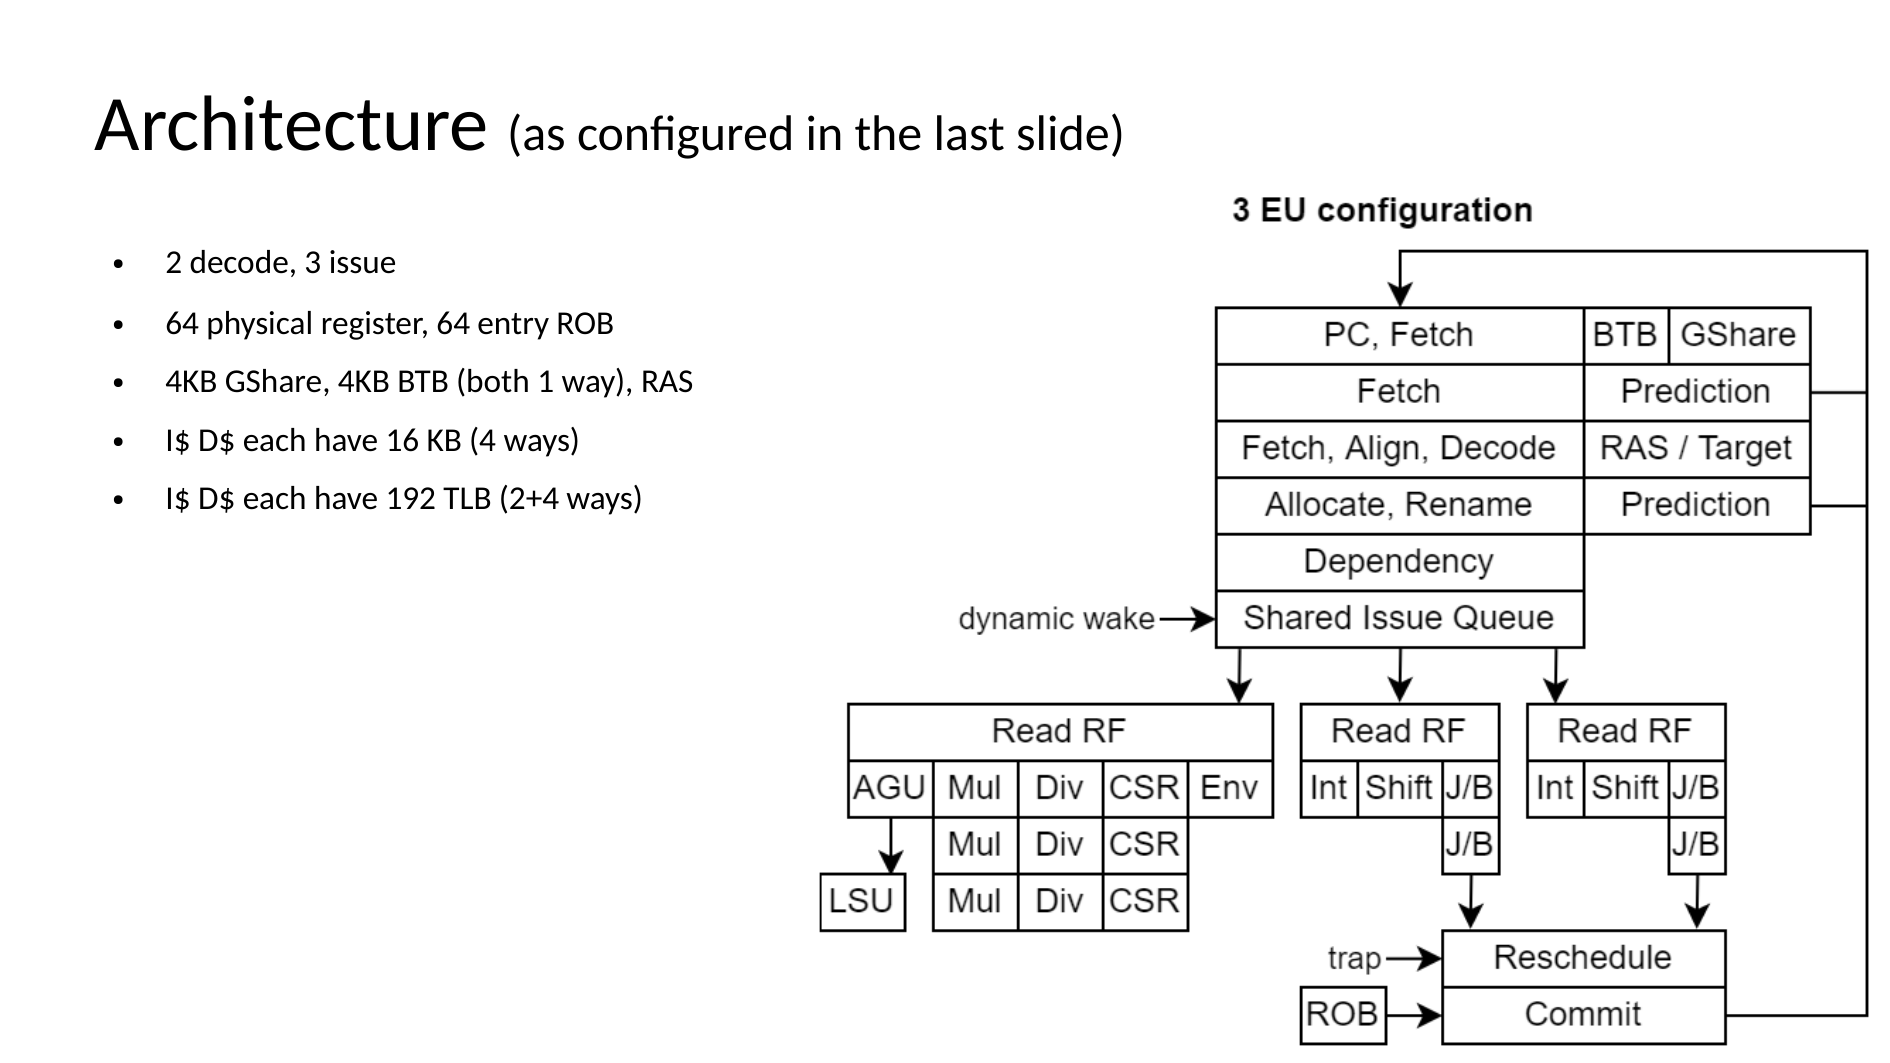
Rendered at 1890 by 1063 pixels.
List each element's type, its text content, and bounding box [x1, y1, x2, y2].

list 2 decode, 3 issue 64 physical register, 64 entry ROB 4KB GShare, 4KB BTB (both 1 way), RAS I$ D$ each have 16 KB (4 ways) I$ D$ each have 192 TLB (2+4 ways) [94, 248, 819, 1063]
picture [819, 165, 1890, 1063]
title Architecture (as configured in the last slide) [94, 42, 1796, 220]
